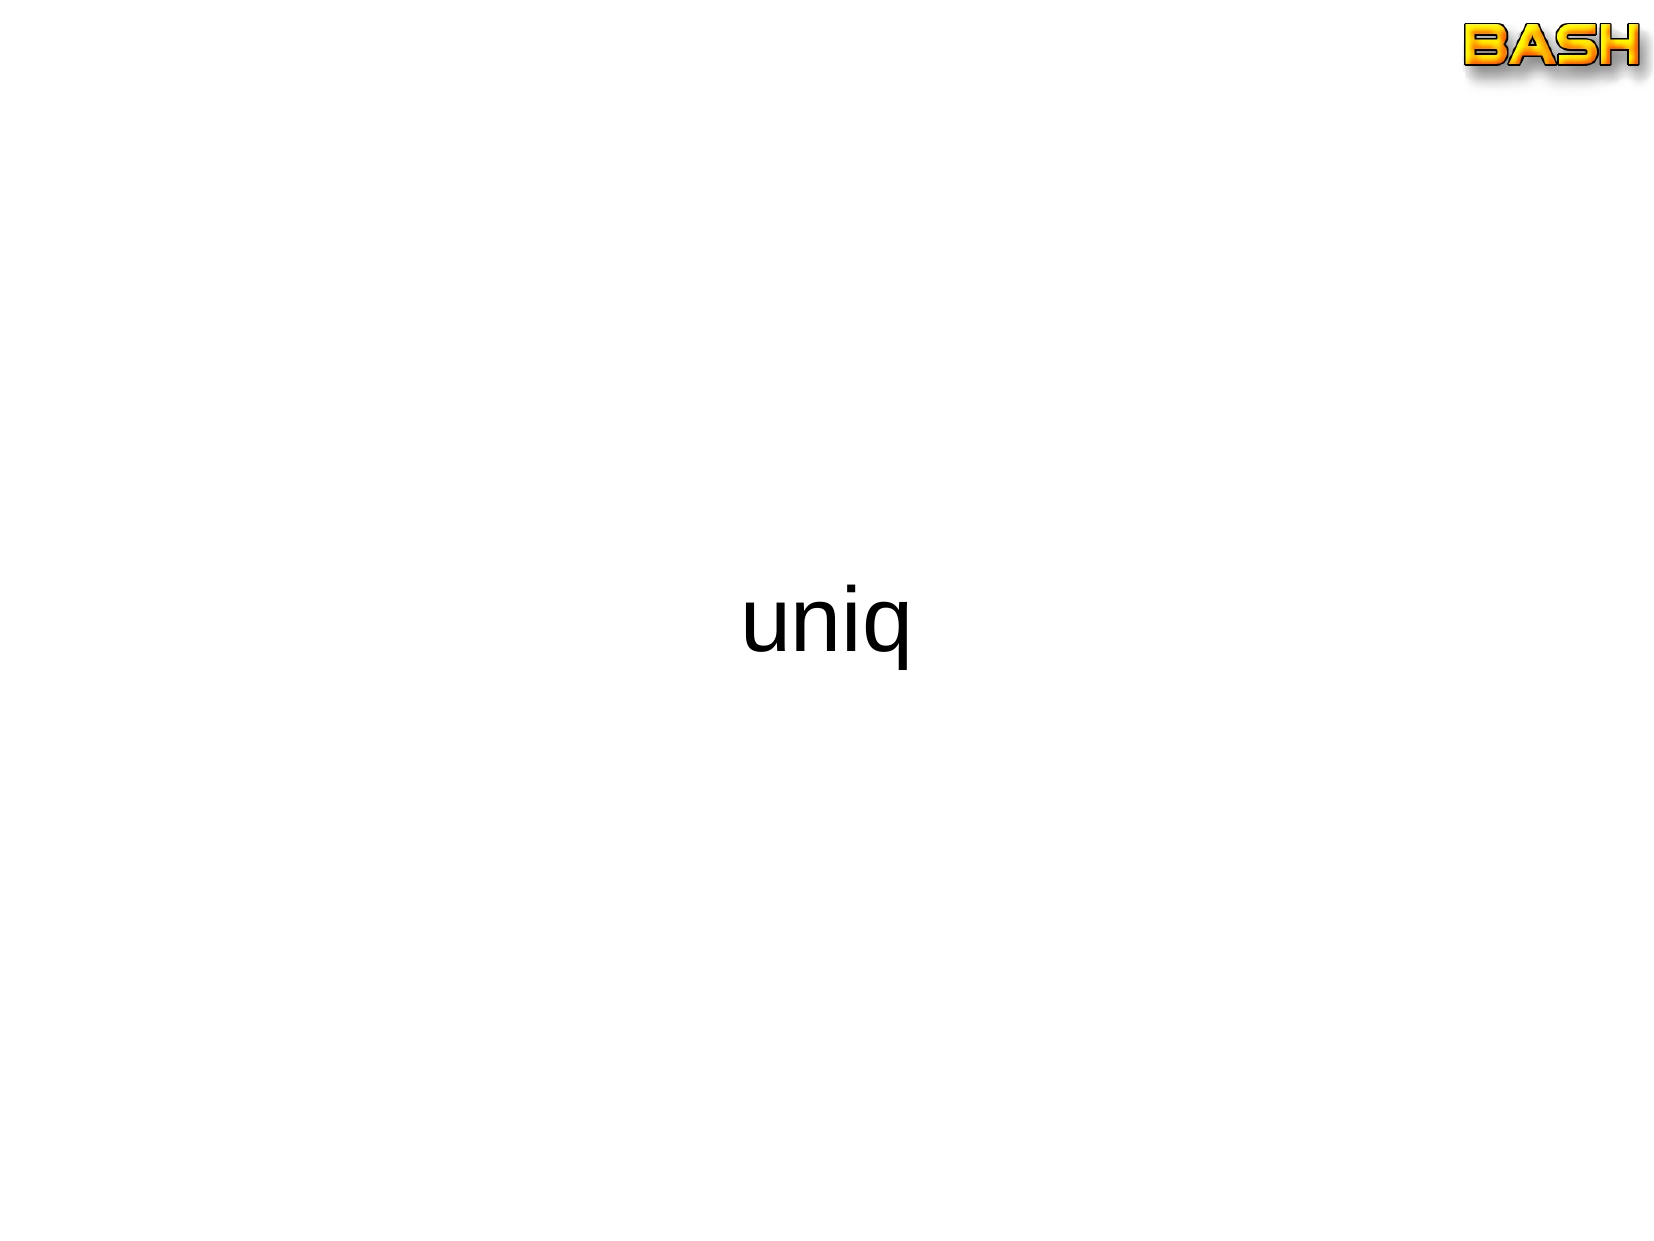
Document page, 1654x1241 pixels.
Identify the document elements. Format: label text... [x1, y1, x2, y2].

picture [1450, 0, 1654, 96]
title uniq [82, 523, 1571, 717]
